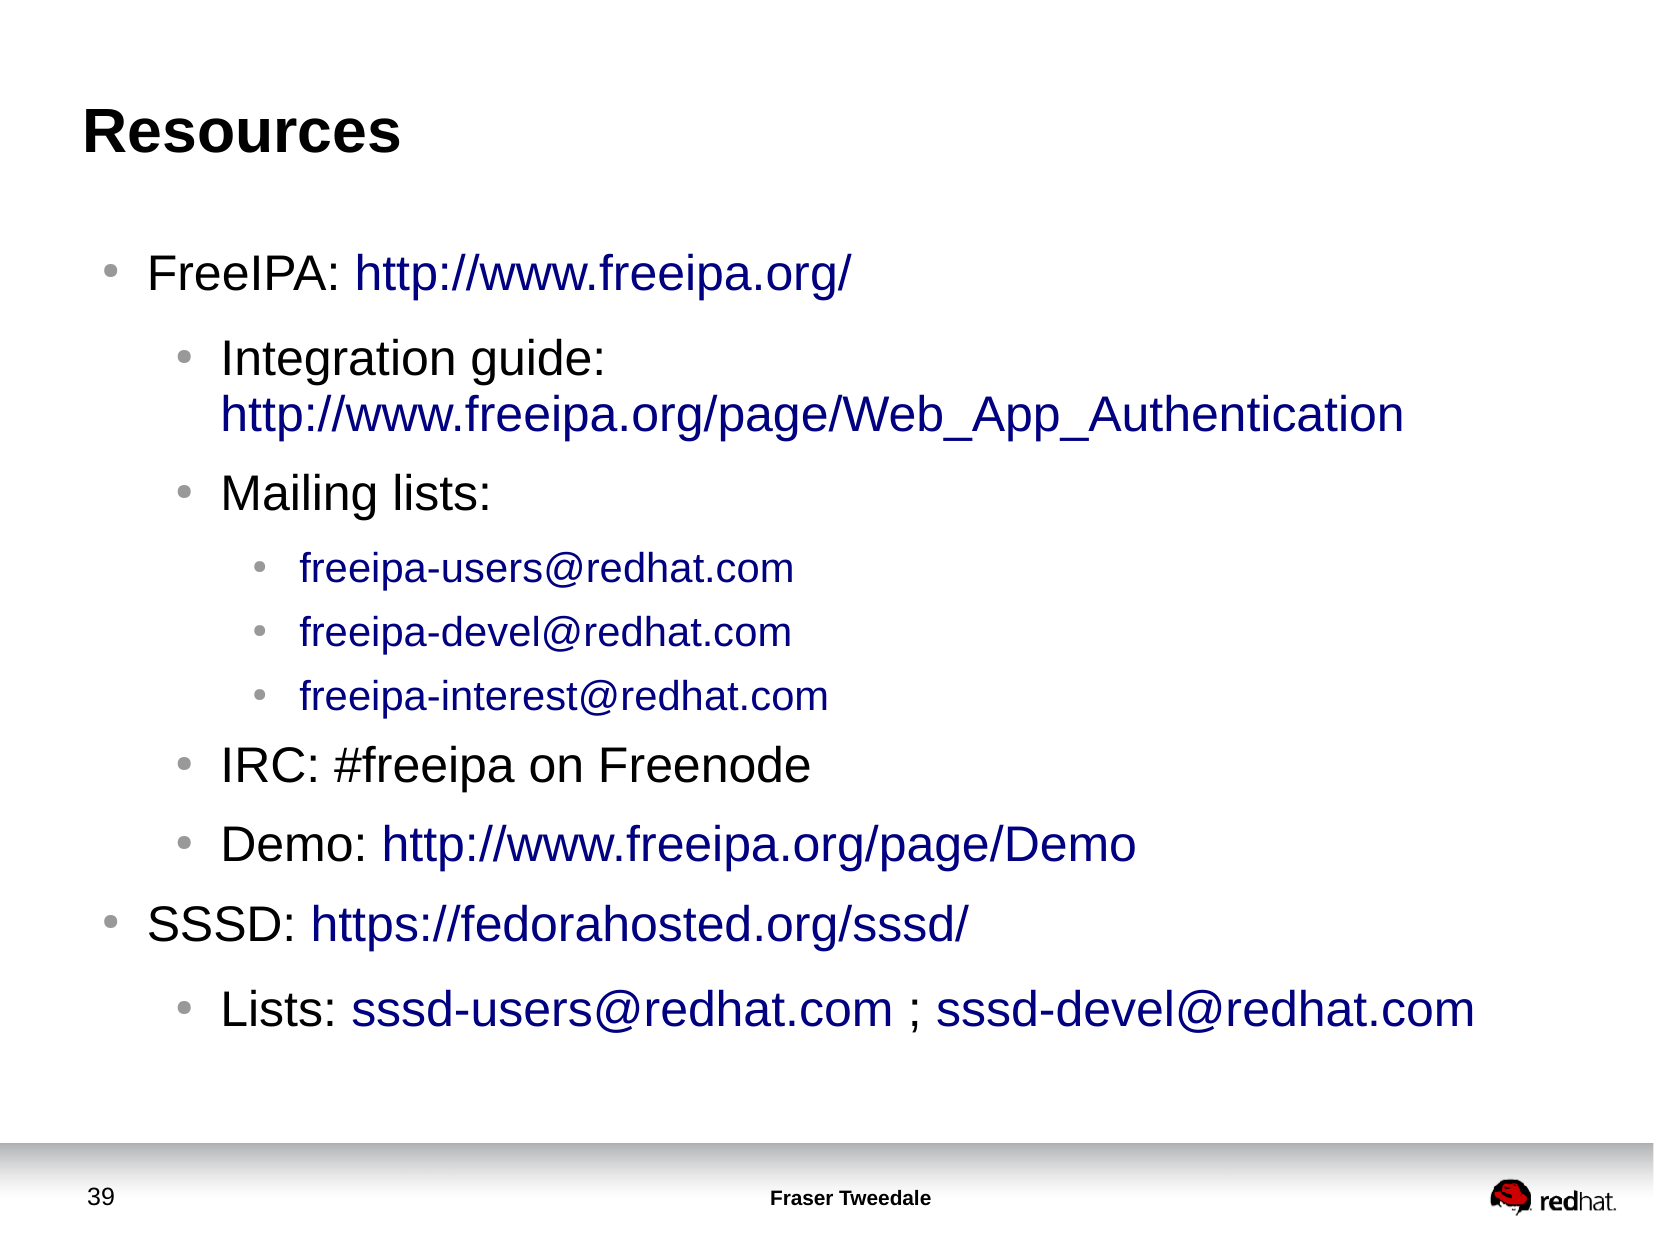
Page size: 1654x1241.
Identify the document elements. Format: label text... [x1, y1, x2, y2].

list FreeIPA: http://www.freeipa.org/ Integration guide: http://www.freeipa.org/page/Web_App_Authentication Mailing lists: freeipa-users@redhat.com freeipa-devel@redhat.com freeipa-interest@redhat.com IRC: #freeipa on Freenode Demo: http://www.freeipa.org/page/Demo SSSD: https://fedorahosted.org/sssd/ Lists: sssd-users@redhat.com ; sssd-devel@redhat.com [86, 244, 1576, 1039]
picture [0, 1143, 1654, 1241]
title Resources [82, 37, 1571, 226]
